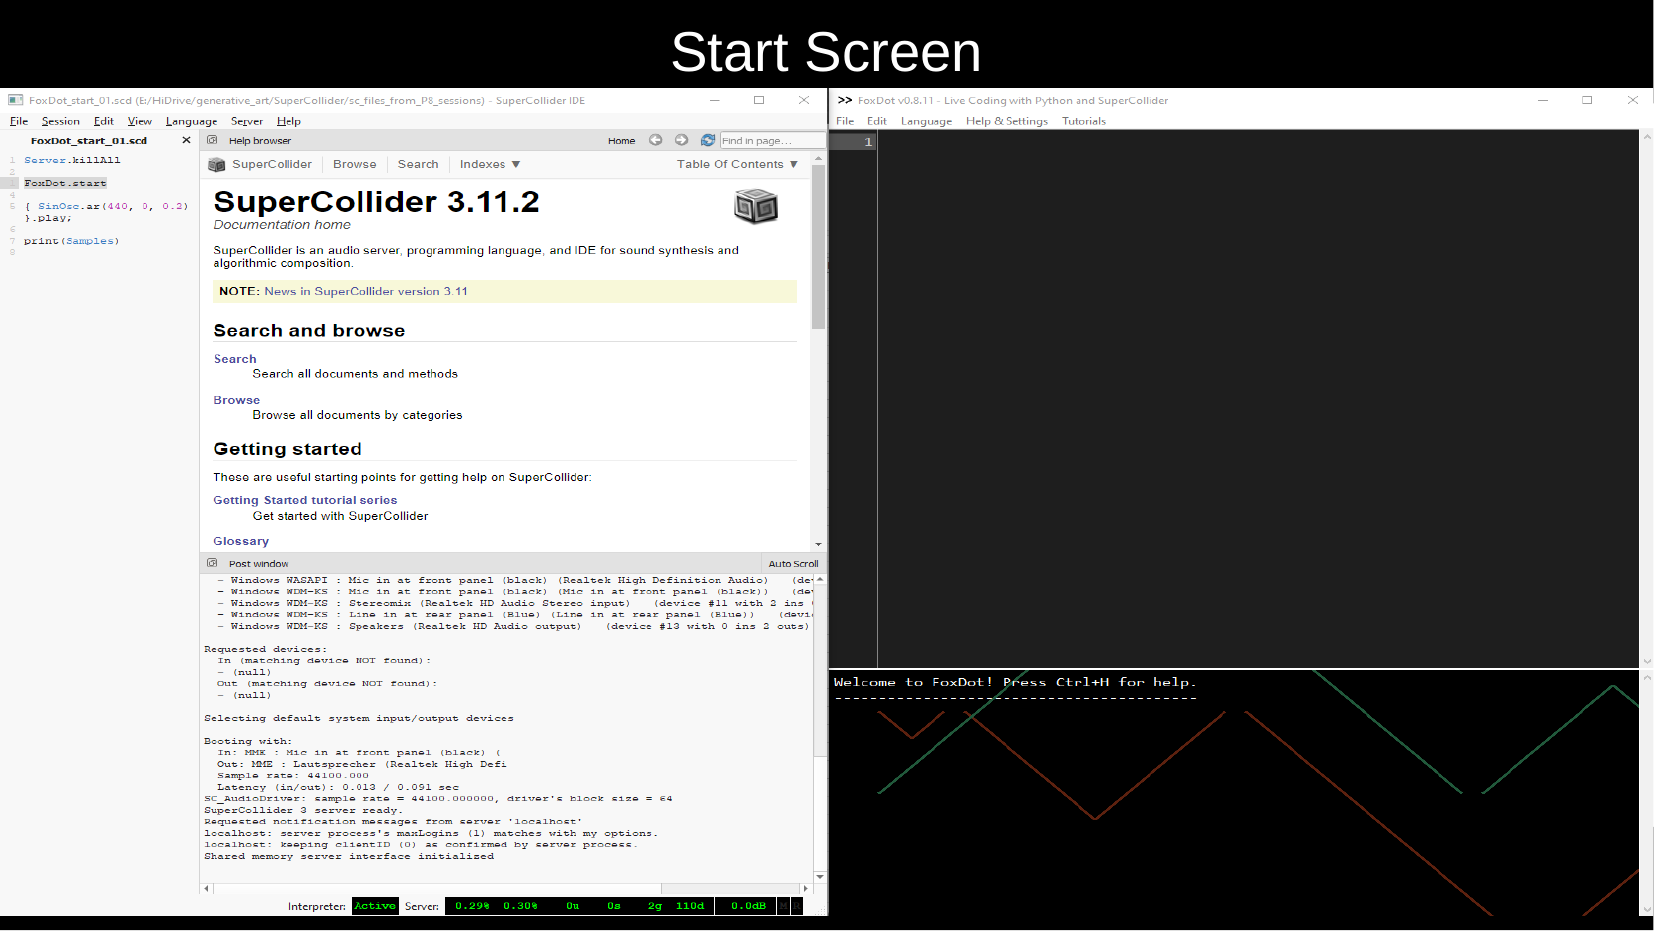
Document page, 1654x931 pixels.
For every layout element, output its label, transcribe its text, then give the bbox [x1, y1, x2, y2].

picture [0, 88, 1654, 916]
title Start Screen [59, 6, 1595, 88]
